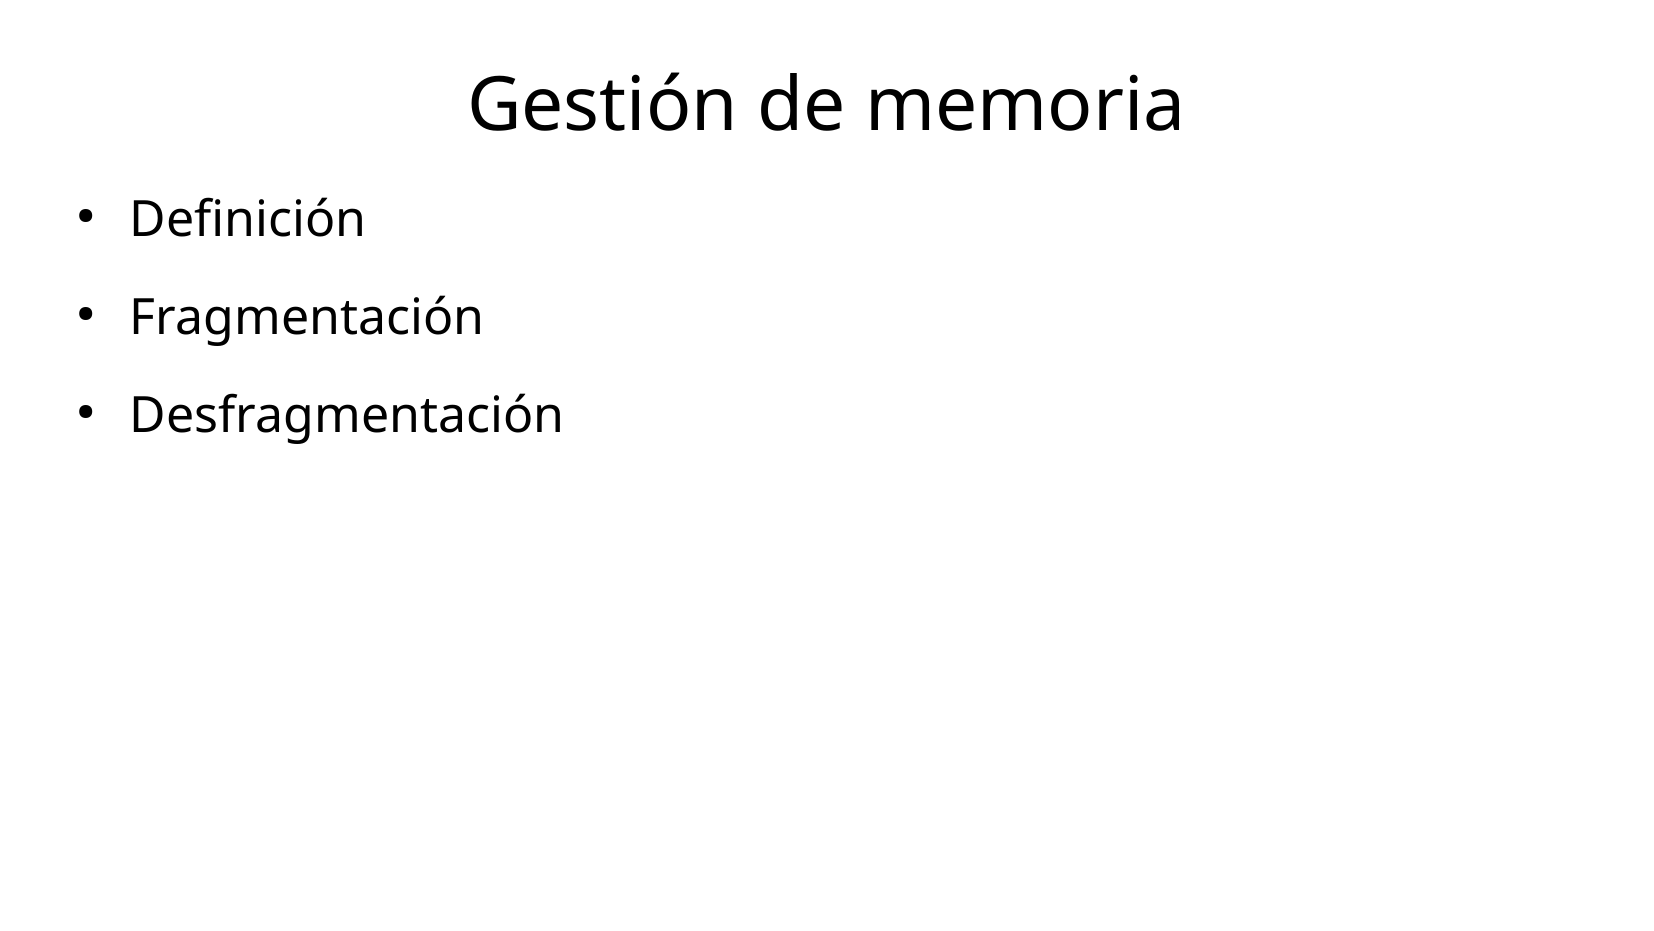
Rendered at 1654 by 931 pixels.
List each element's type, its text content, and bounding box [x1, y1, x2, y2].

list Definición Fragmentación Desfragmentación [59, 183, 1595, 892]
title Gestión de memoria [82, 48, 1571, 154]
